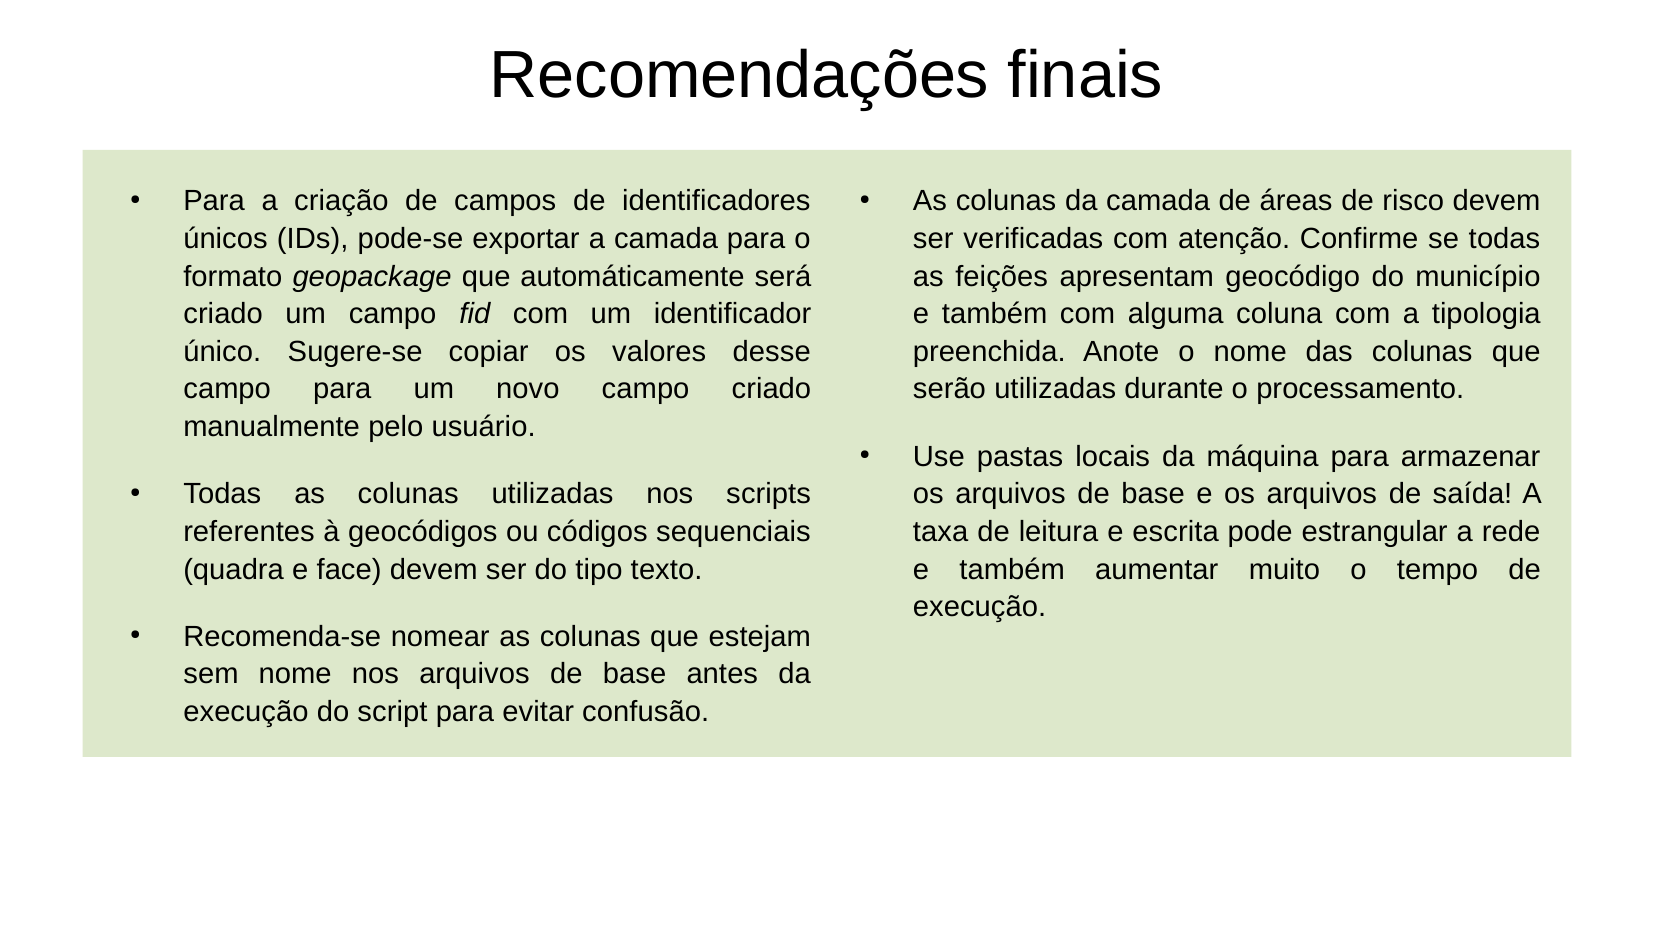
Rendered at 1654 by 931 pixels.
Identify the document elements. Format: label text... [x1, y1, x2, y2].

list Para a criação de campos de identificadores únicos (IDs), pode-se exportar a camada para o formato geopackage que automáticamente será criado um campo fid com um identificador único. Sugere-se copiar os valores desse campo para um novo campo criado manualmente pelo usuário. Todas as colunas utilizadas nos scripts referentes à geocódigos ou códigos sequenciais (quadra e face) devem ser do tipo texto. Recomenda-se nomear as colunas que estejam sem nome nos arquivos de base antes da execução do script para evitar confusão. As colunas da camada de áreas de risco devem ser verificadas com atenção. Confirme se todas as feições apresentam geocódigo do município e também com alguma coluna com a tipologia preenchida. Anote o nome das colunas que serão utilizadas durante o processamento. Use pastas locais da máquina para armazenar os arquivos de base e os arquivos de saída! A taxa de leitura e escrita pode estrangular a rede e também aumentar muito o tempo de execução. [82, 149, 1572, 757]
title Recomendações finais [82, 36, 1571, 113]
